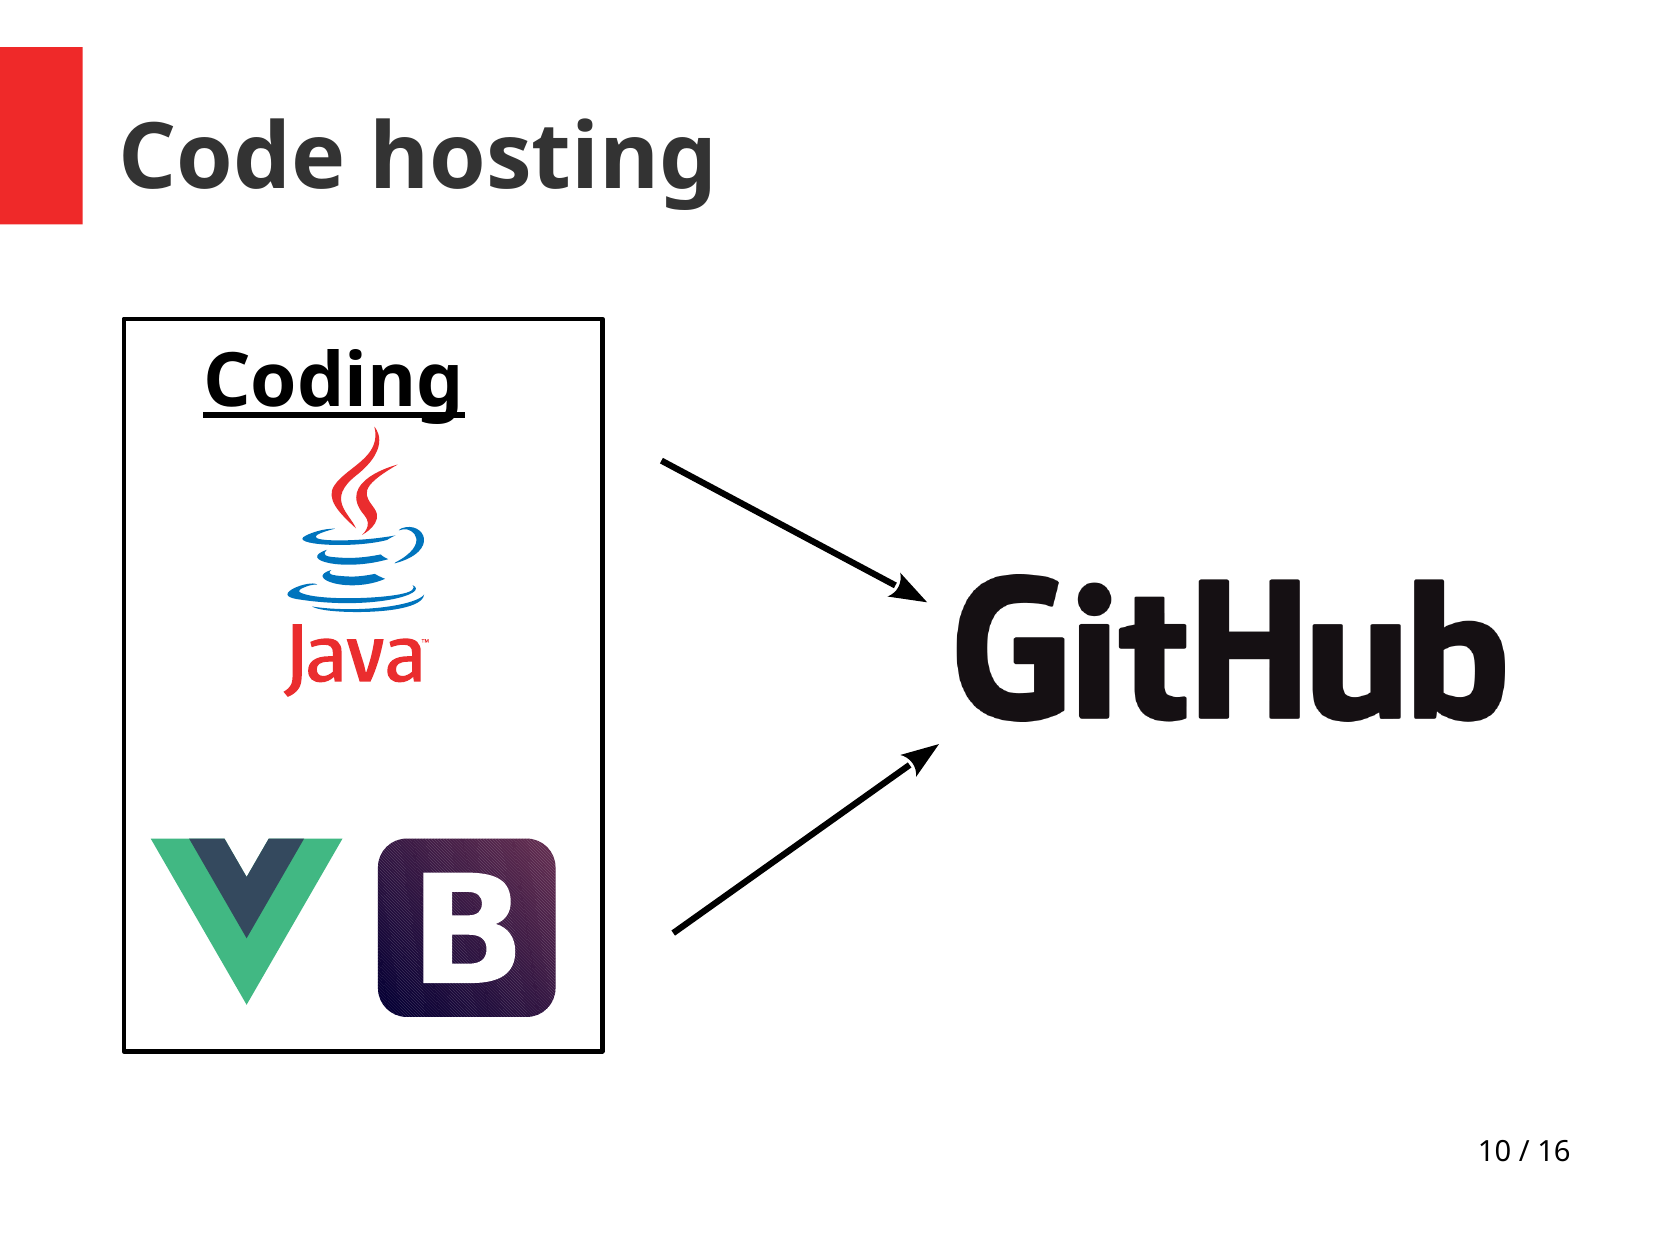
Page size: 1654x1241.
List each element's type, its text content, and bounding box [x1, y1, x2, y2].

title Code hosting [118, 49, 1571, 257]
text_box Coding [129, 318, 603, 422]
picture [150, 838, 343, 1005]
picture [283, 426, 429, 697]
picture [377, 838, 556, 1017]
picture [913, 519, 1548, 780]
